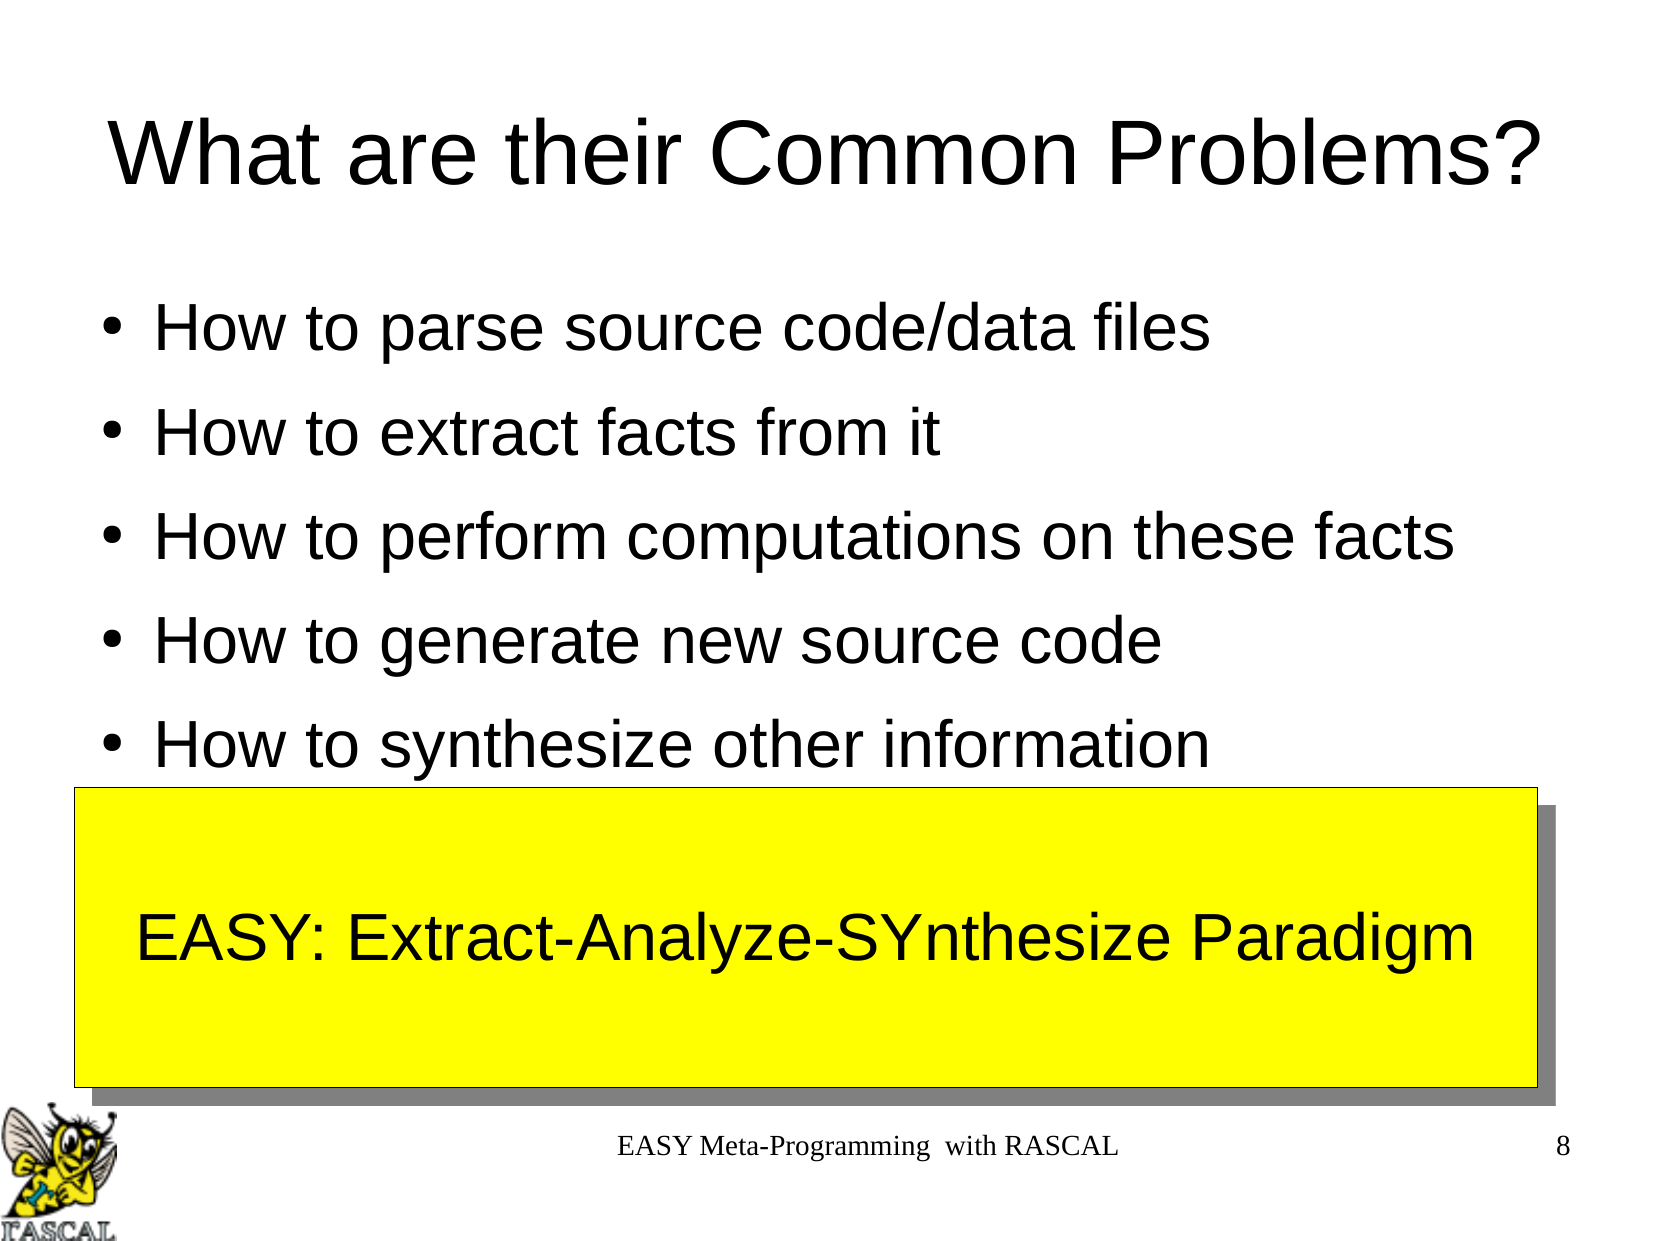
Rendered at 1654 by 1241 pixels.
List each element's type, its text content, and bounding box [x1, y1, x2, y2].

title What are their Common Problems? [82, 49, 1571, 257]
list How to parse source code/data files How to extract facts from it How to perform computations on these facts How to generate new source code How to synthesize other information [82, 290, 1571, 1109]
picture [0, 1102, 117, 1241]
text_box EASY: Extract-Analyze-SYnthesize Paradigm [74, 787, 1538, 1088]
